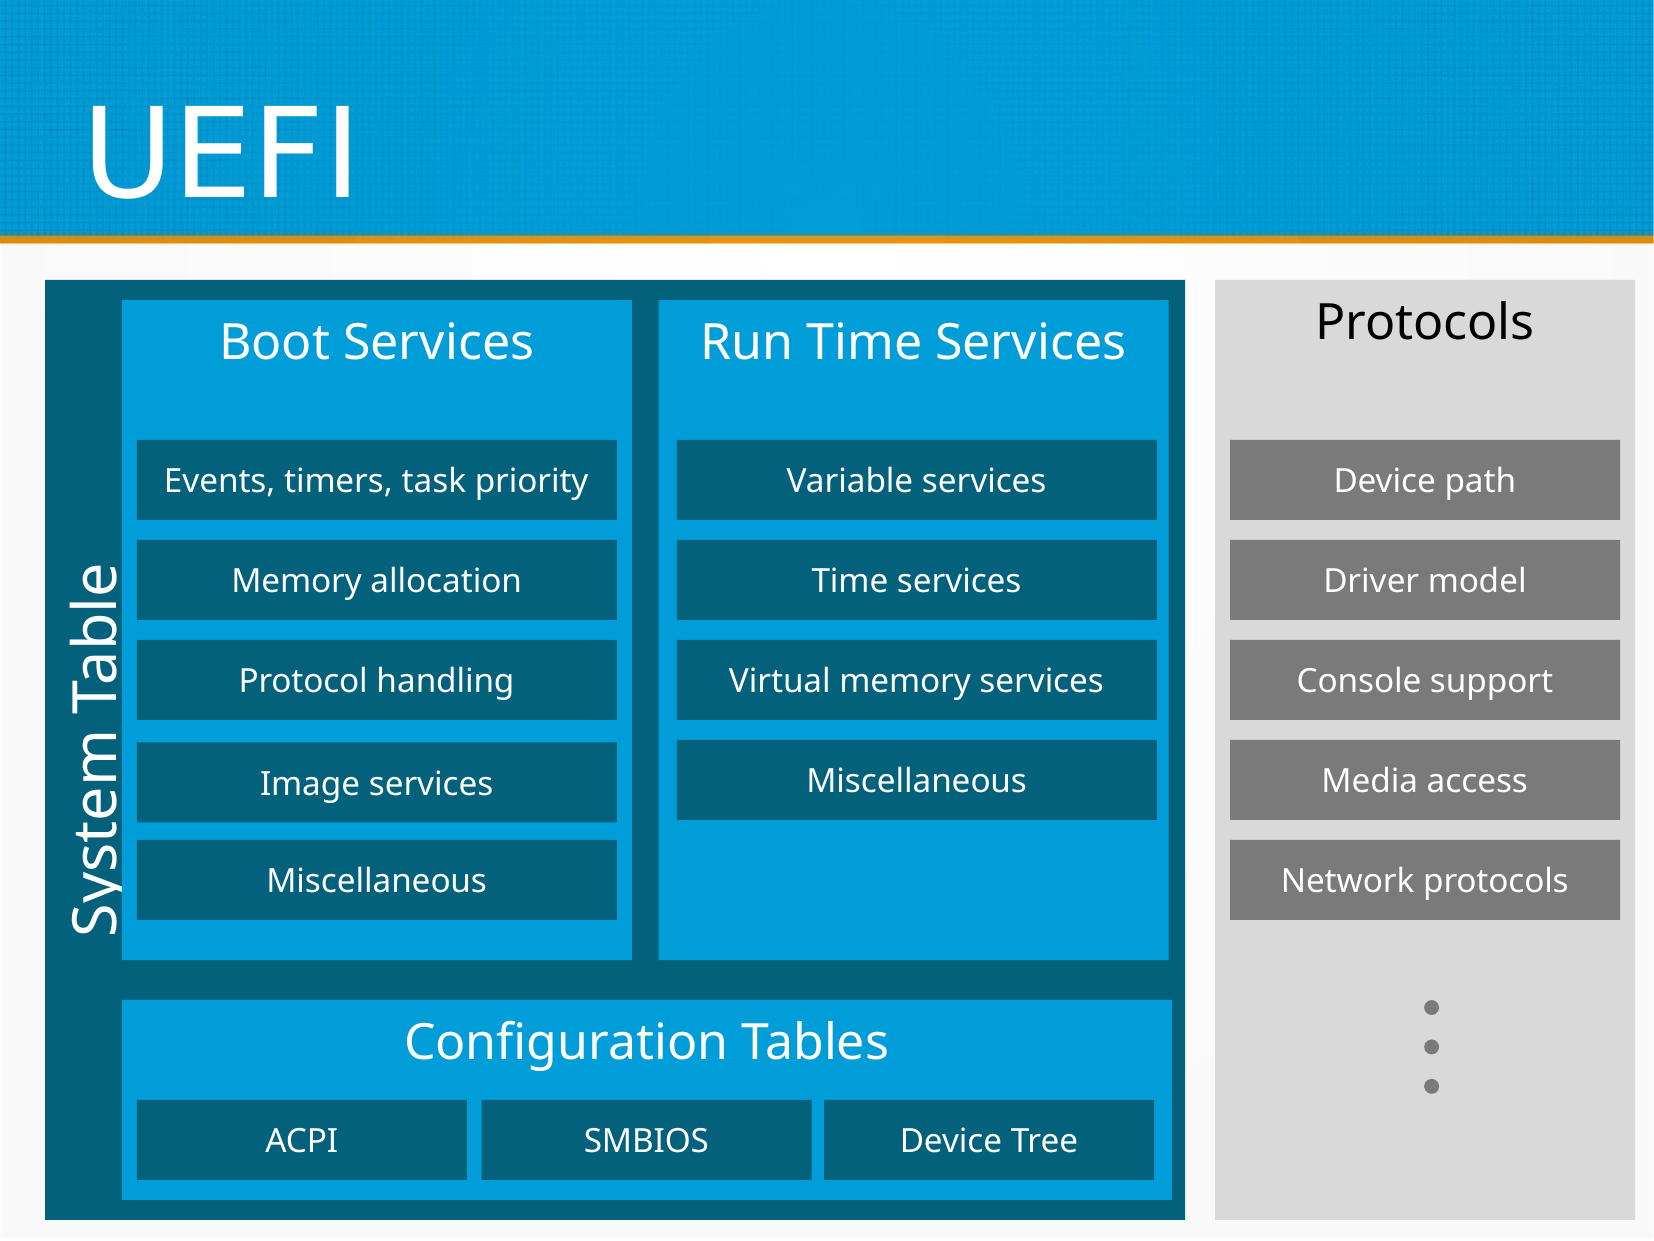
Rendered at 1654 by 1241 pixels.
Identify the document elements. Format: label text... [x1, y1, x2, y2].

text_box Protocol handling [136, 639, 617, 720]
text_box Protocols [1215, 279, 1636, 1220]
text_box Events, timers, task priority [136, 439, 617, 520]
text_box Boot Services [121, 300, 632, 961]
text_box [1424, 1039, 1440, 1055]
text_box Media access [1230, 739, 1621, 820]
picture [0, 233, 1654, 1241]
text_box Console support [1230, 639, 1621, 720]
text_box Network protocols [1230, 839, 1621, 920]
text_box SMBIOS [481, 1099, 812, 1180]
text_box Driver model [1230, 539, 1621, 620]
text_box Device path [1230, 439, 1621, 520]
text_box Run Time Services [658, 300, 1169, 961]
text_box Miscellaneous [136, 839, 617, 920]
text_box Variable services [676, 439, 1157, 520]
text_box Device Tree [824, 1099, 1155, 1180]
text_box ACPI [136, 1099, 467, 1180]
text_box Miscellaneous [676, 739, 1157, 820]
title UEFI [82, 19, 1571, 227]
text_box [1424, 1078, 1440, 1094]
text_box System Table [45, 279, 1186, 1220]
text_box Image services [136, 742, 617, 823]
text_box Configuration Tables [121, 999, 1172, 1200]
text_box Memory allocation [136, 539, 617, 620]
text_box Time services [676, 539, 1157, 620]
text_box Virtual memory services [676, 639, 1157, 720]
text_box [1424, 999, 1440, 1016]
